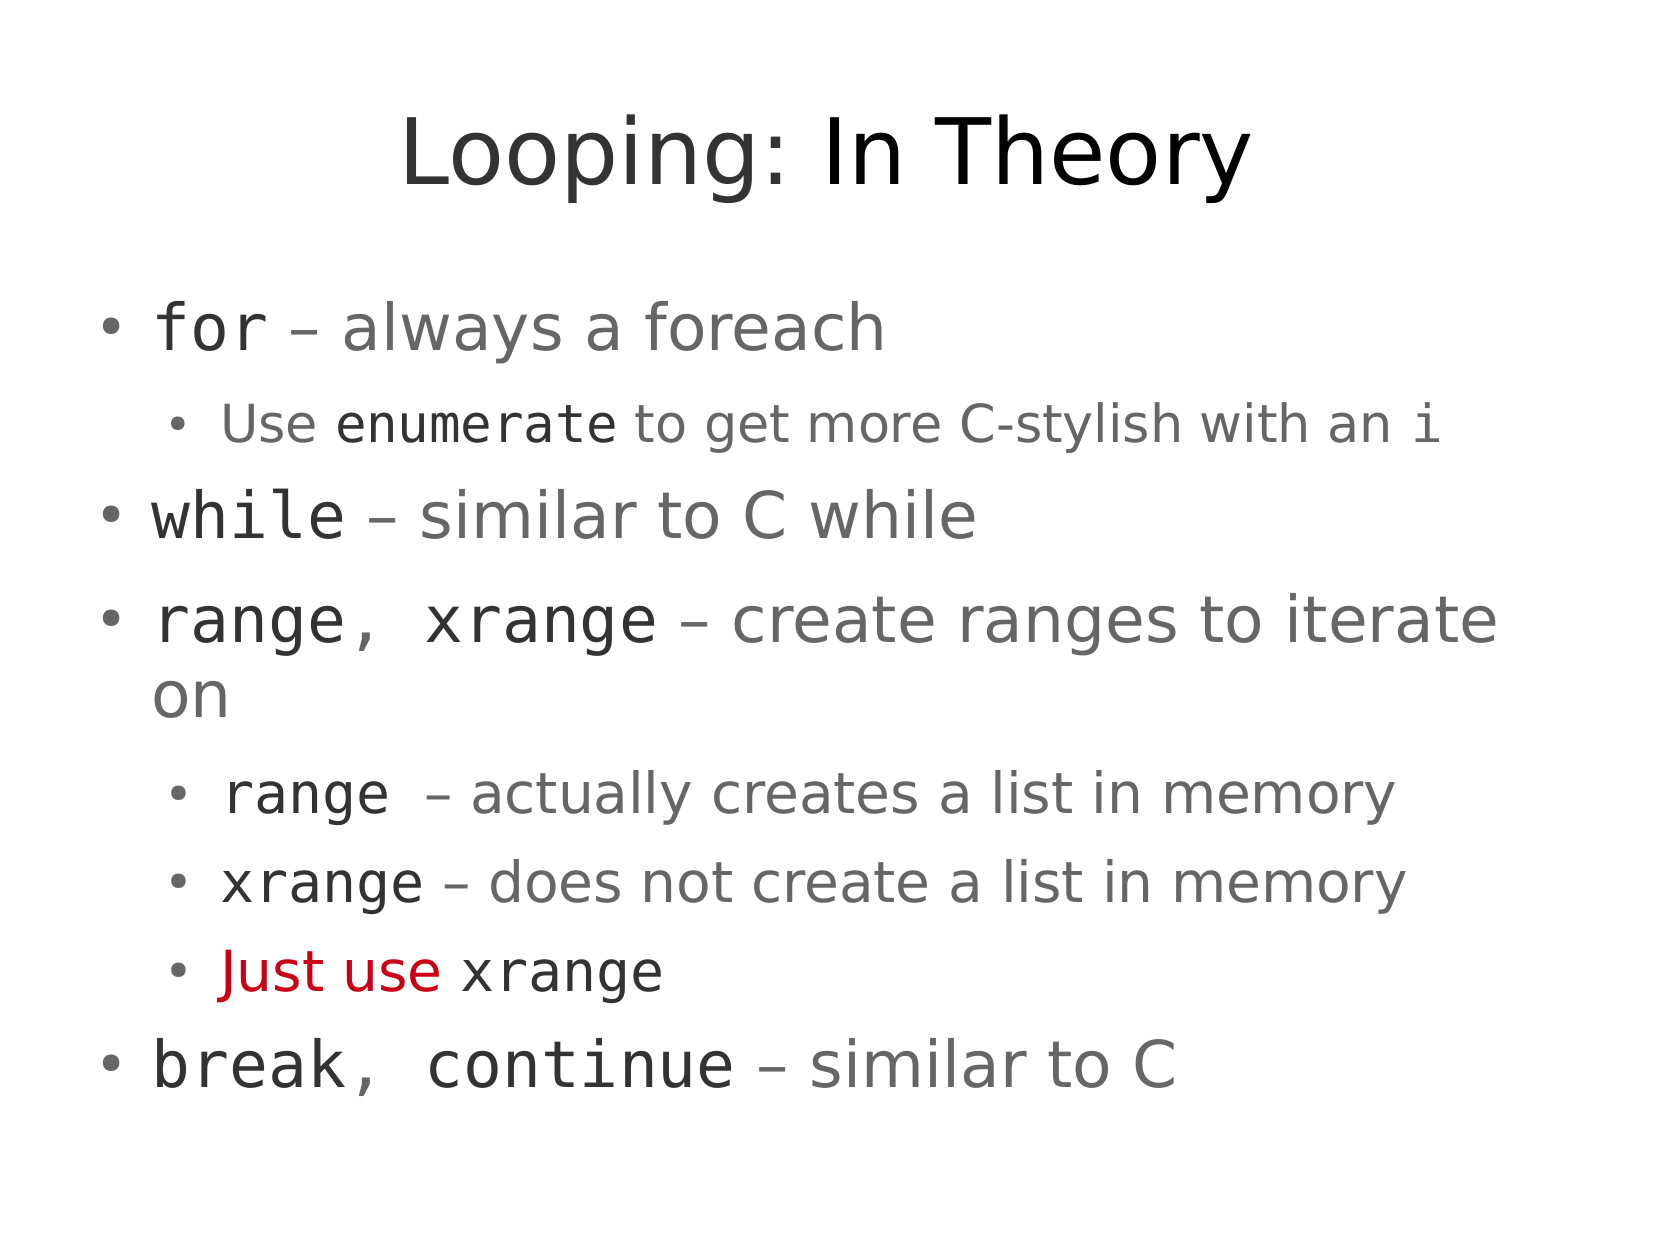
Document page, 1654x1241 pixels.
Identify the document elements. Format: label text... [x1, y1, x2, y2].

list for – always a foreach Use enumerate to get more C-stylish with an i while – similar to C while range, xrange – create ranges to iterate on range – actually creates a list in memory xrange – does not create a list in memory Just use xrange break, continue – similar to C [82, 290, 1571, 1109]
title Looping: In Theory [82, 56, 1571, 250]
